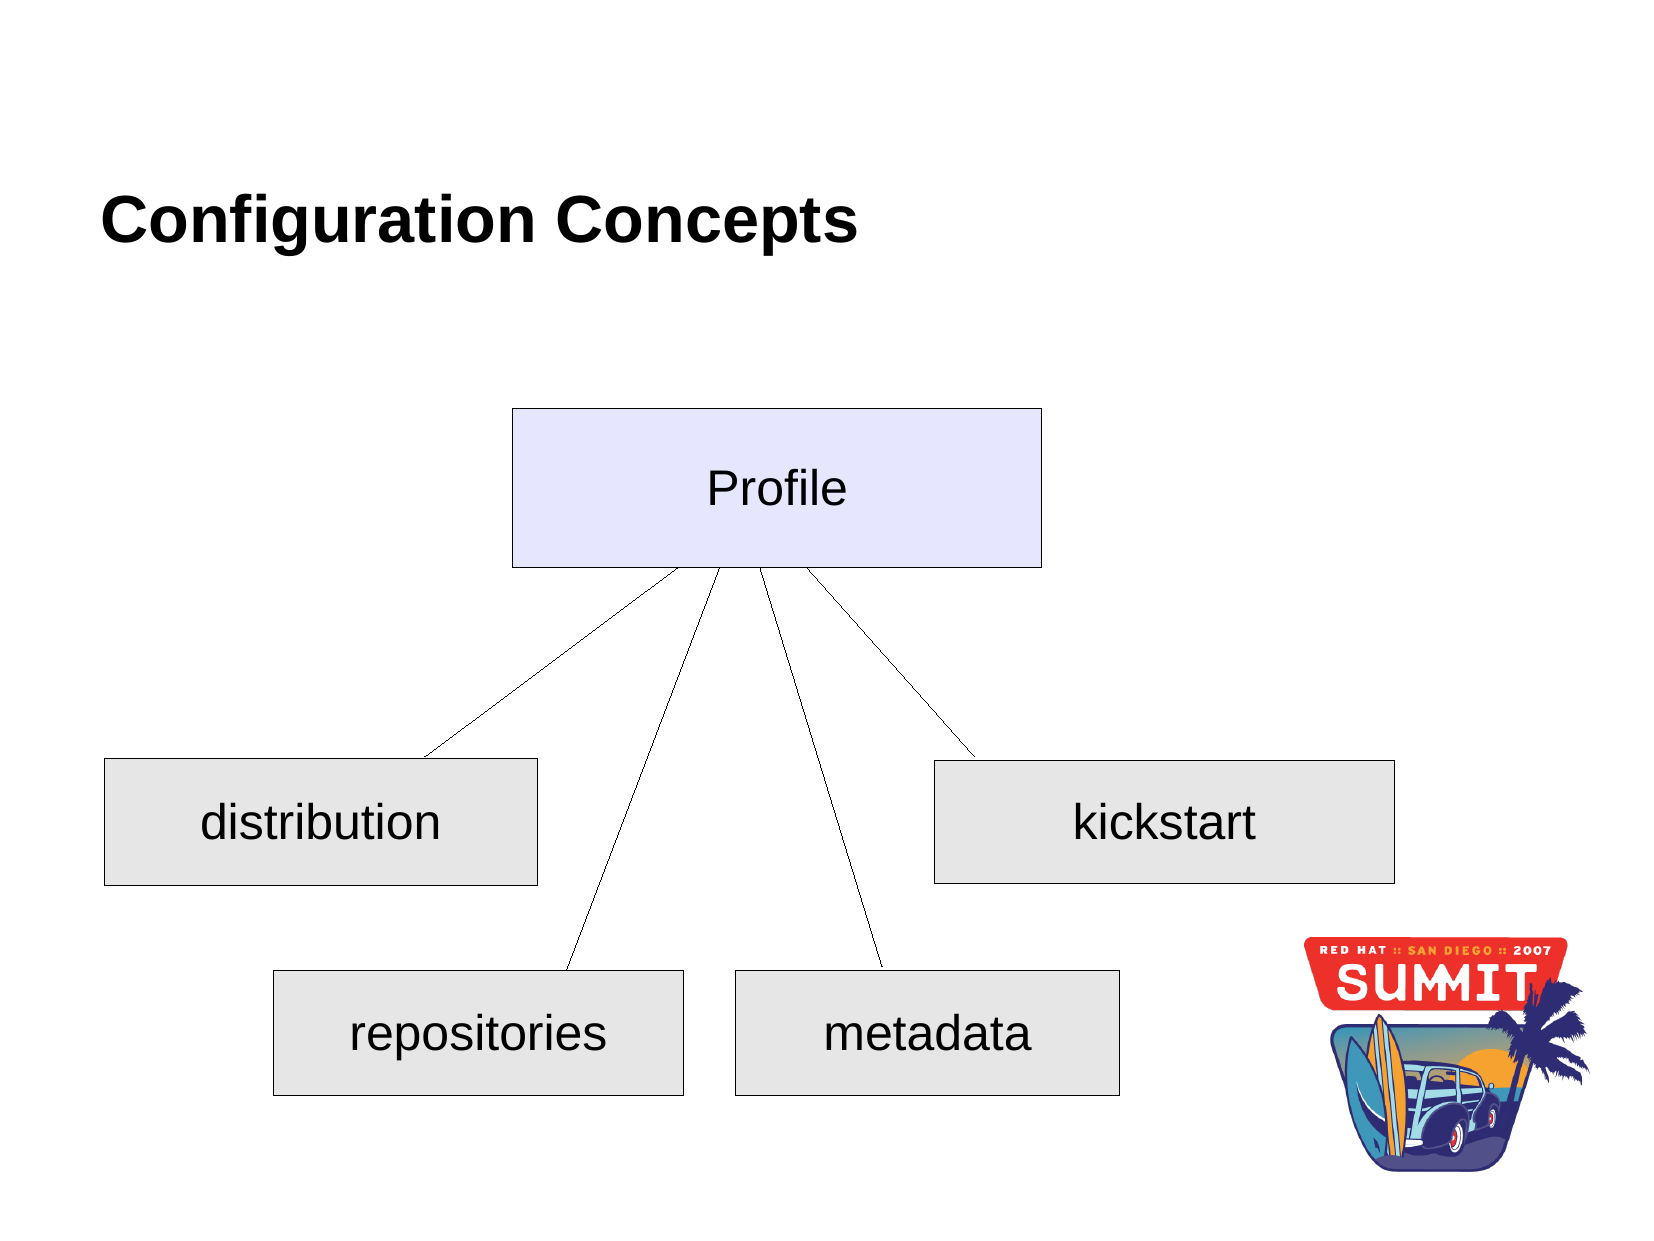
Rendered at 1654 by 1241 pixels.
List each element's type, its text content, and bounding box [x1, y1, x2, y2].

title Configuration Concepts [100, 164, 1506, 275]
picture [1304, 937, 1590, 1172]
text_box distribution [104, 758, 538, 886]
text_box metadata [735, 970, 1120, 1096]
text_box Profile [512, 408, 1042, 568]
text_box repositories [273, 970, 684, 1096]
text_box kickstart [934, 760, 1395, 884]
